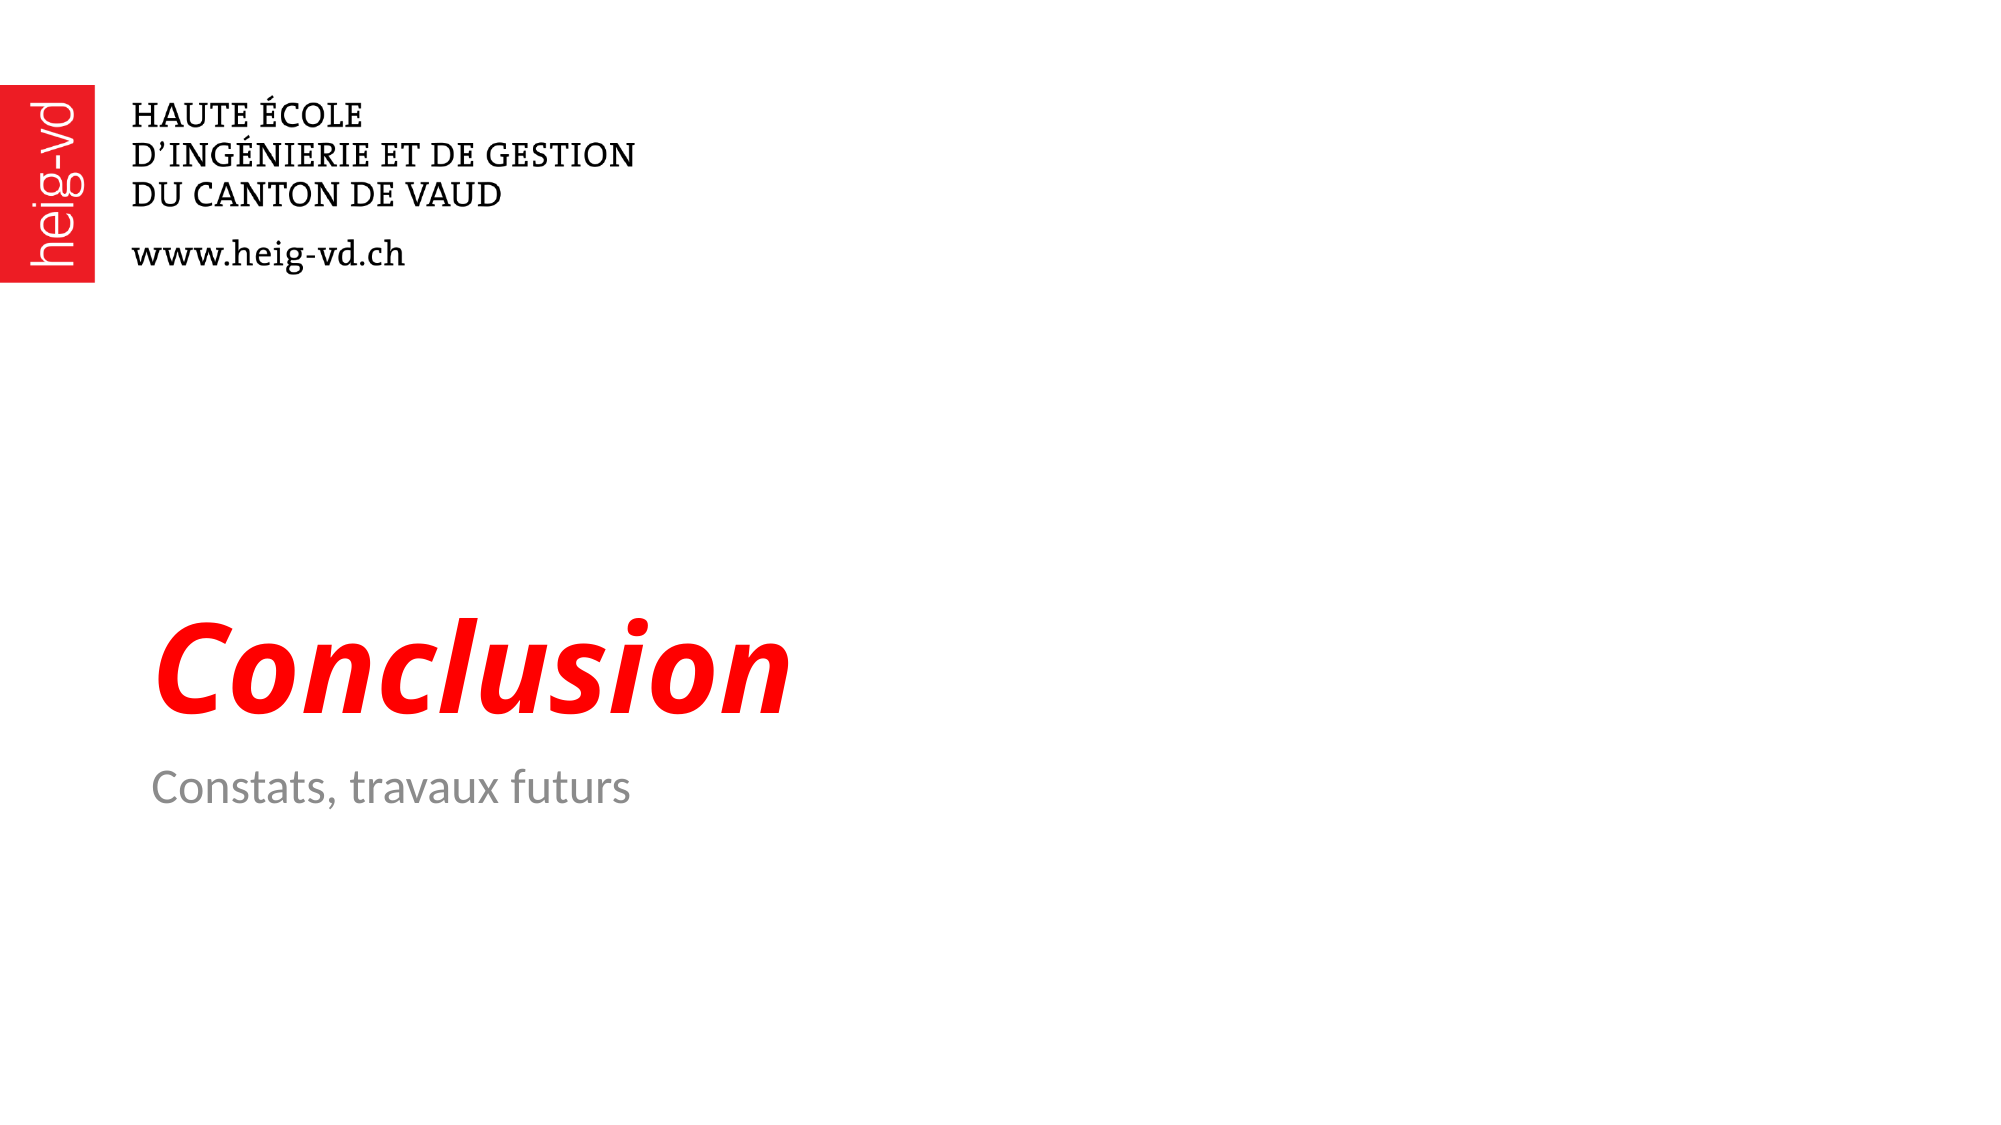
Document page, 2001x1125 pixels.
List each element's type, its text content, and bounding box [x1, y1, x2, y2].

list Constats, travaux futurs [136, 752, 1862, 999]
title Conclusion [136, 280, 1862, 749]
picture [0, 85, 654, 283]
